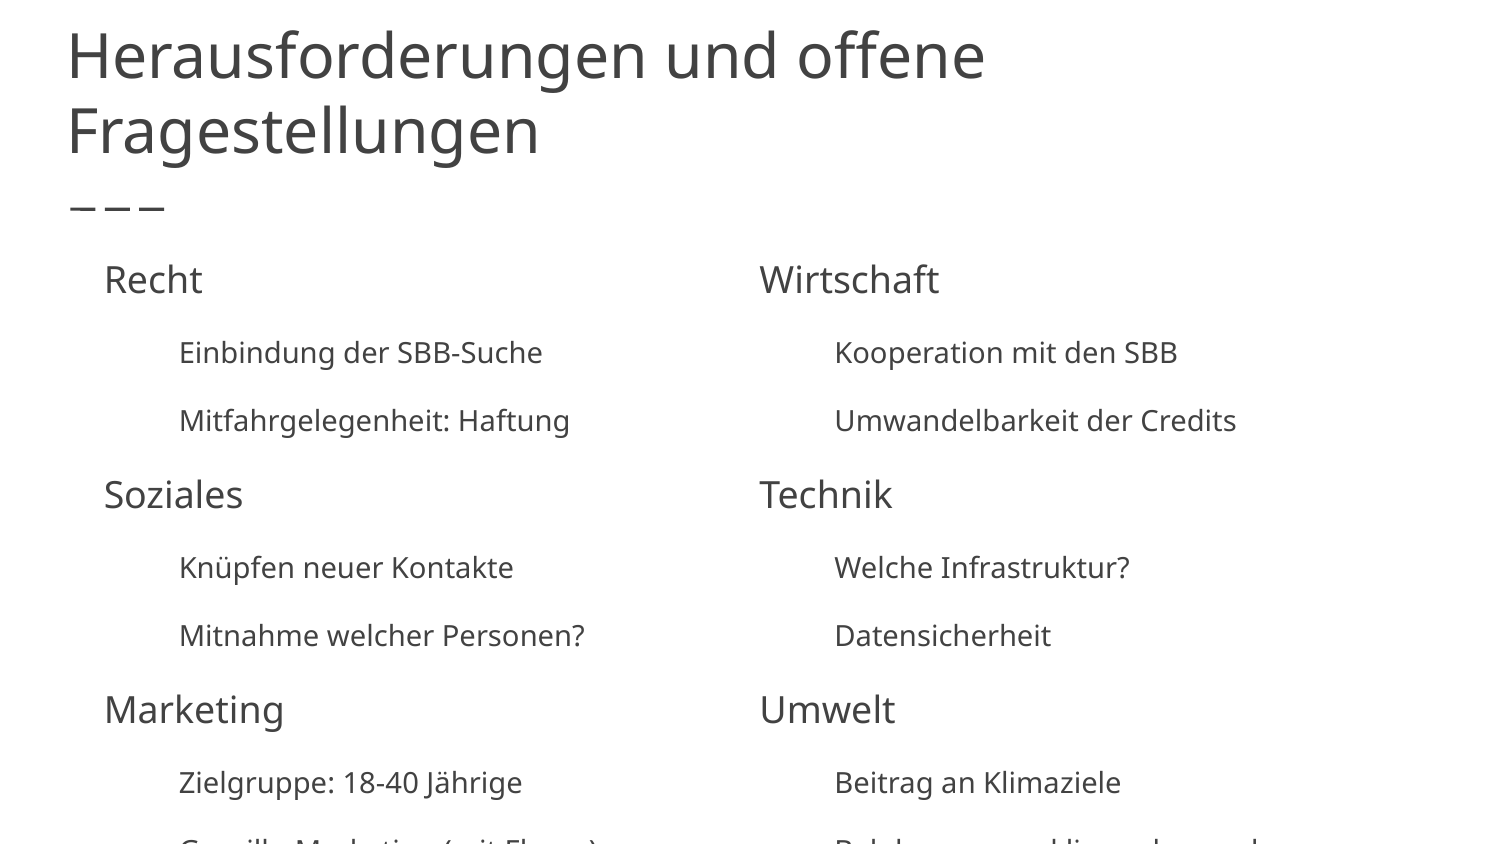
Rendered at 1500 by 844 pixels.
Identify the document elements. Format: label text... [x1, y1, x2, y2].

list Wirtschaft Kooperation mit den SBB Umwandelbarkeit der Credits Technik Welche Infrastruktur? Datensicherheit Umwelt Beitrag an Klimaziele Belohnung von klimaschonendem Verhalten [706, 240, 1363, 750]
title Herausforderungen und offene Fragestellungen [51, 61, 1449, 182]
list Recht Einbindung der SBB-Suche Mitfahrgelegenheit: Haftung Soziales Knüpfen neuer Kontakte Mitnahme welcher Personen? Marketing Zielgruppe: 18-40 Jährige Guerilla-Marketing (mit Flyern) [51, 240, 706, 750]
